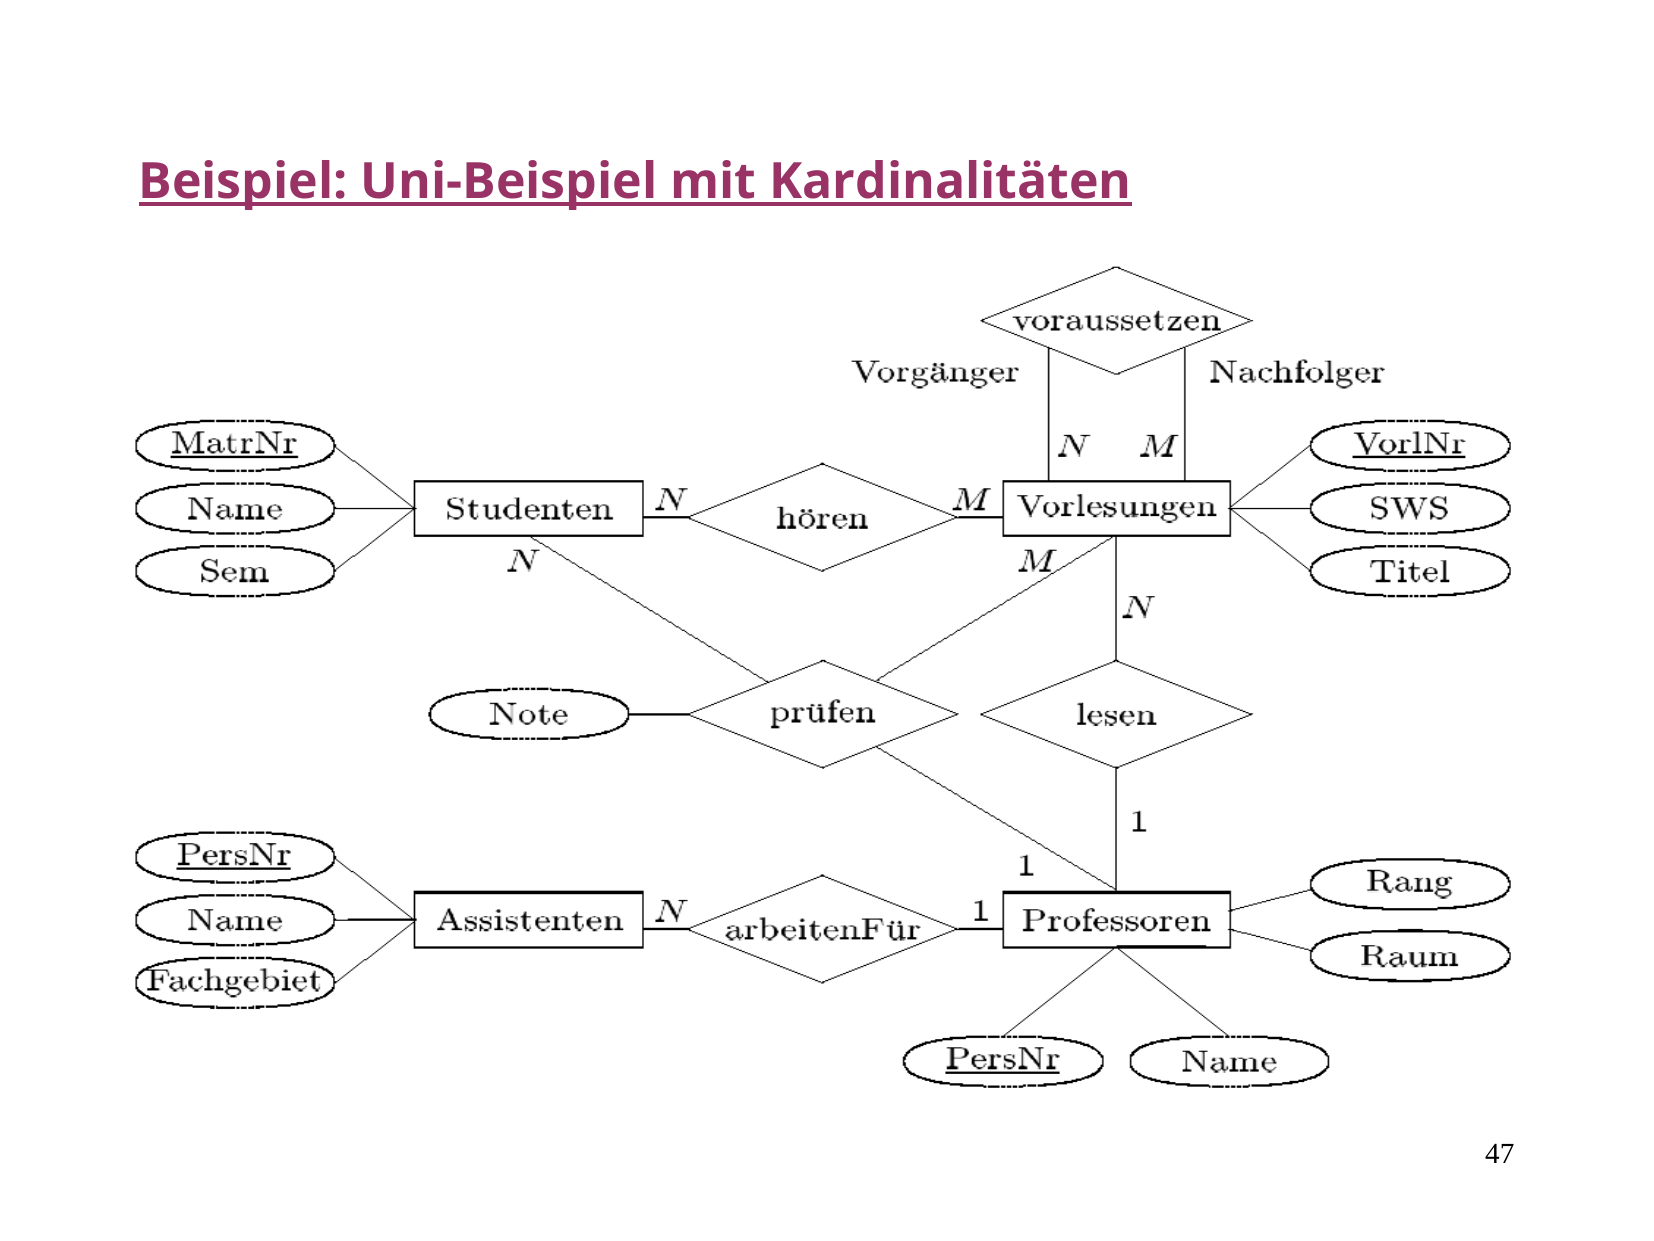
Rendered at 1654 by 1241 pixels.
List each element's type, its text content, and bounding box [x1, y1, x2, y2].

picture [124, 261, 1530, 1103]
title Beispiel: Uni-Beispiel mit Kardinalitäten [124, 104, 1530, 254]
